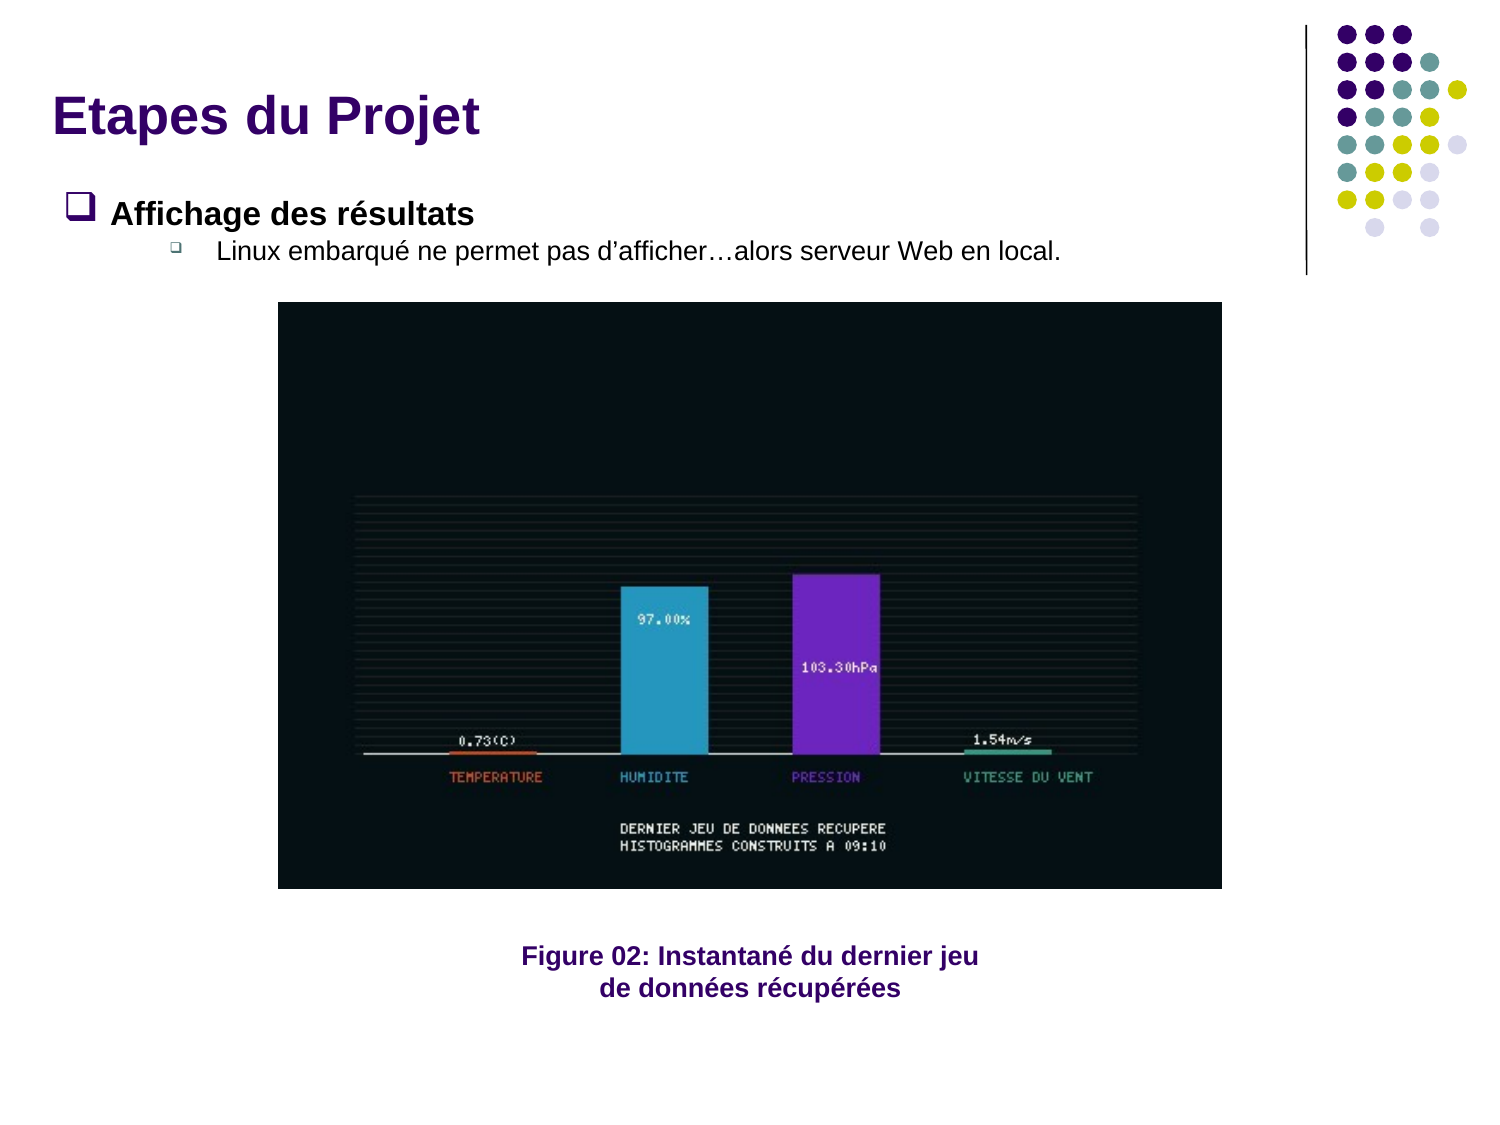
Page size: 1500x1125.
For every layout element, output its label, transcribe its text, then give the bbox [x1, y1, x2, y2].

text_box Etapes du Projet [37, 54, 1301, 154]
text_box Affichage des résultats Linux embarqué ne permet pas d’afficher…alors serveur Web en local. [41, 184, 1301, 303]
picture [278, 302, 1222, 889]
text_box Figure 02: Instantané du dernier jeu de données récupérées [490, 930, 1010, 1011]
